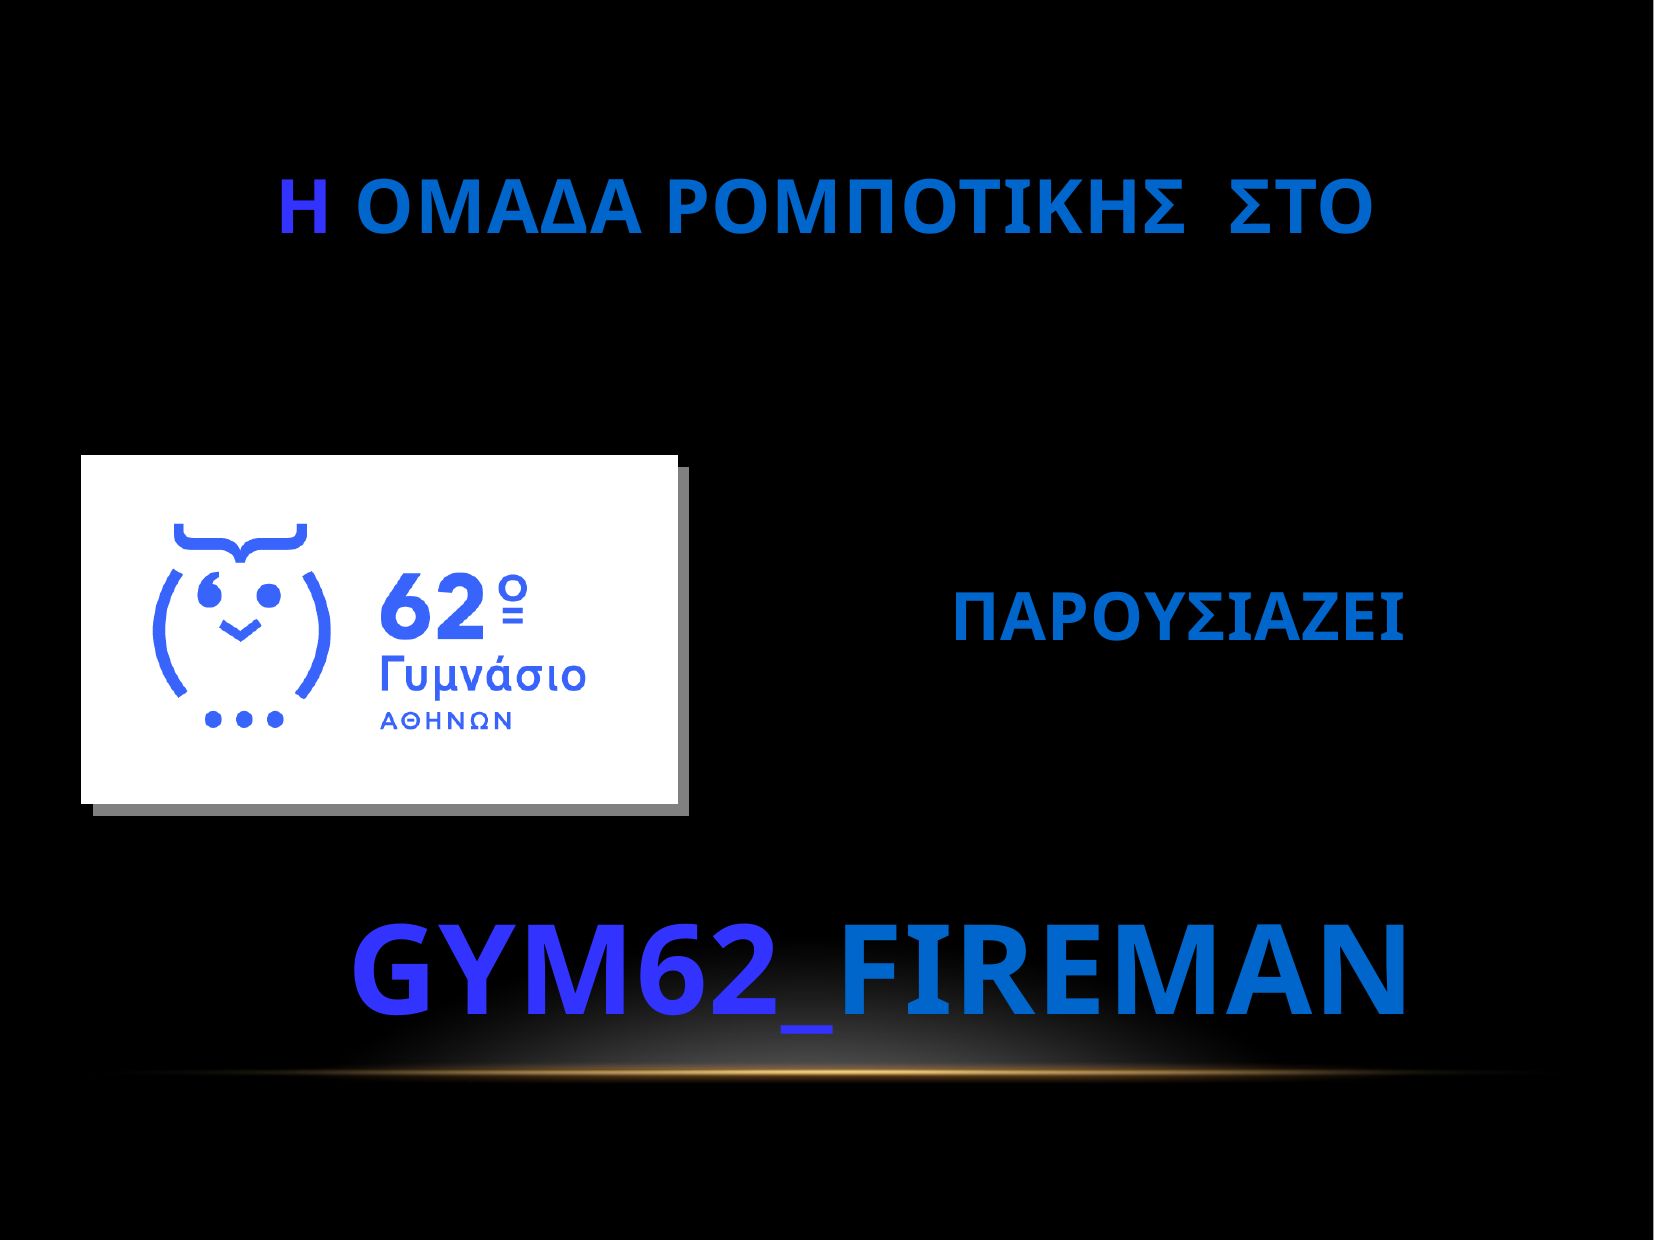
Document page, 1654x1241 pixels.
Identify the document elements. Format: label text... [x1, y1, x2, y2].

text_box παρουσιαζει [854, 496, 1502, 662]
text_box Gym62_FireMan [165, 840, 1599, 1048]
picture [0, 0, 1654, 1240]
text_box η ομαδα ρομποτικησ στο [110, 49, 1544, 257]
